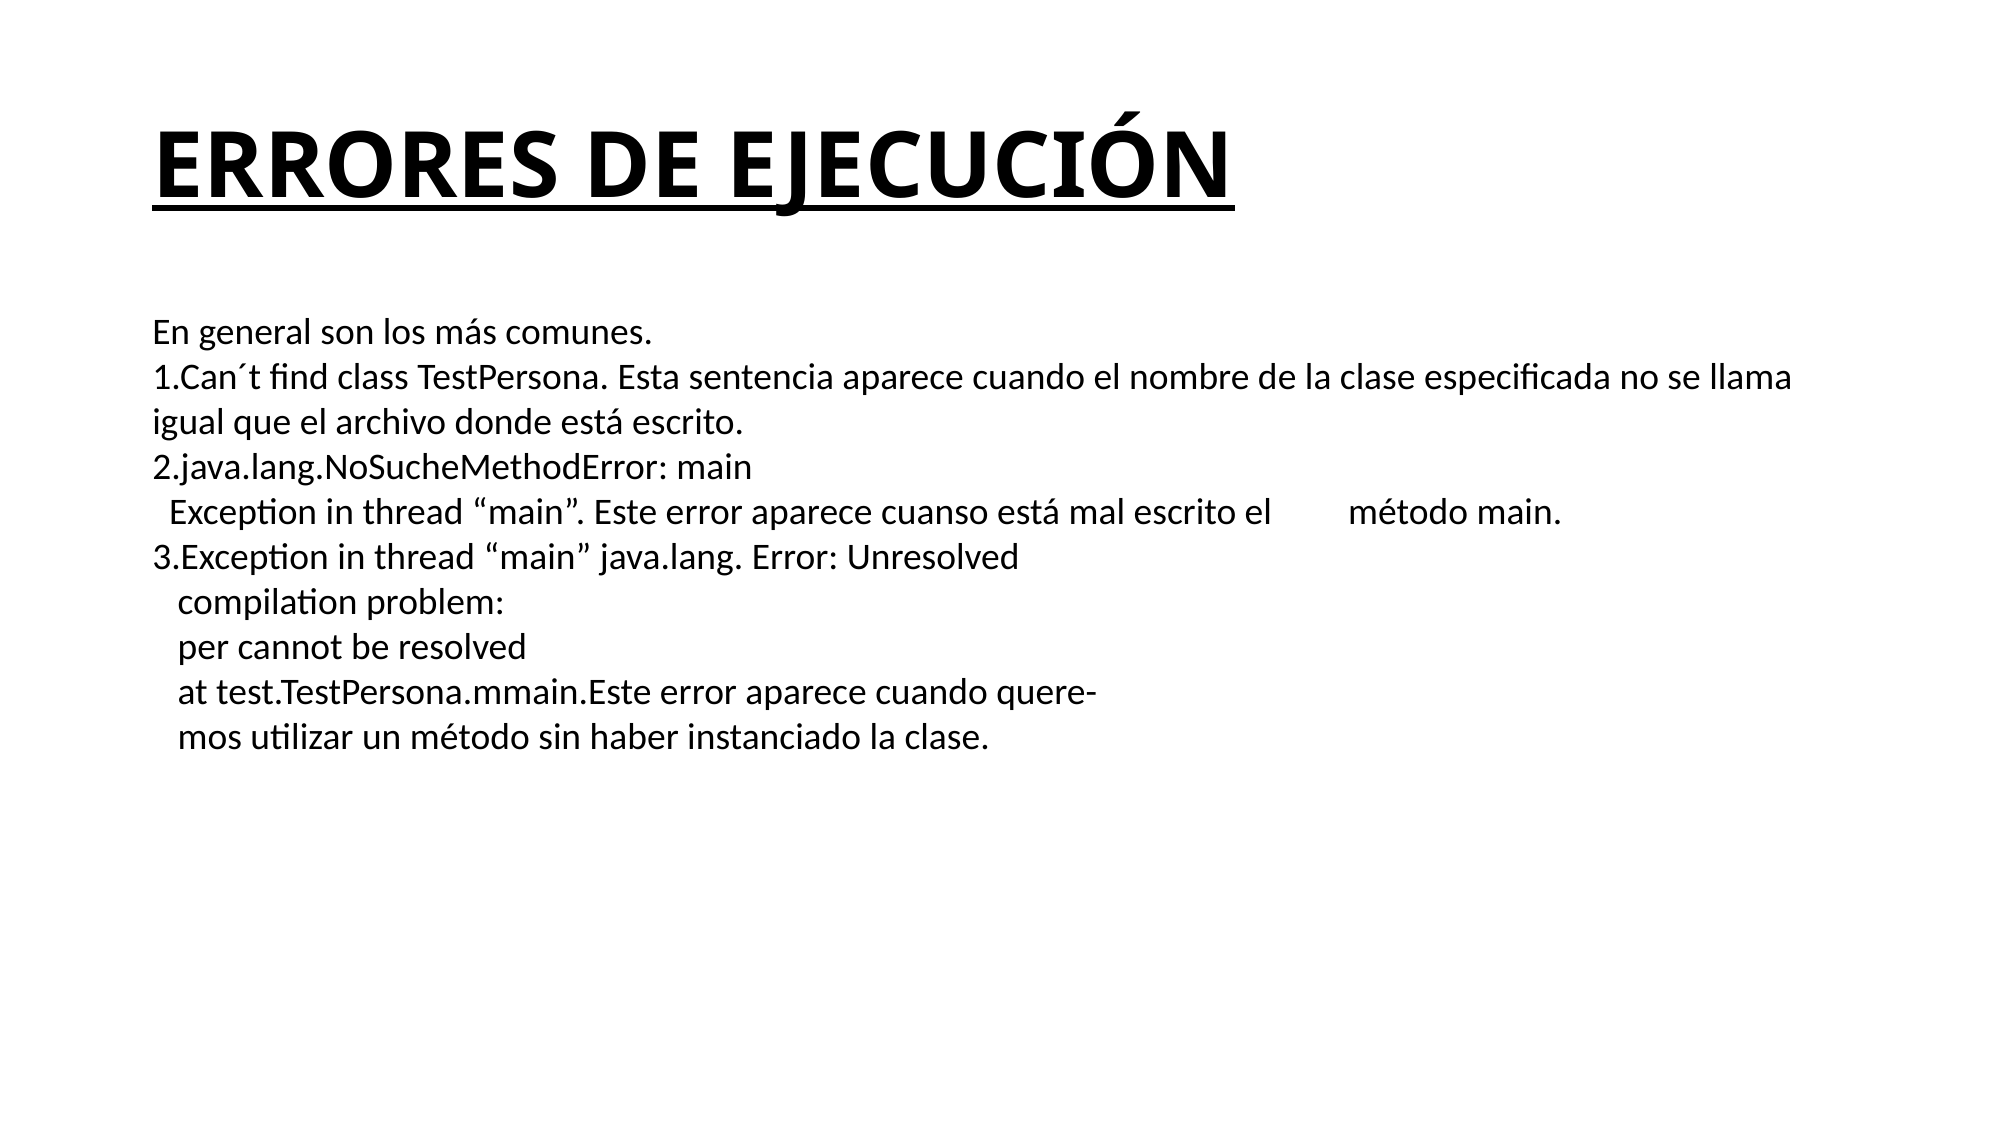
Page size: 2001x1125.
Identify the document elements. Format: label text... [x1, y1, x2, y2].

text_box En general son los más comunes. 1.Can´t find class TestPersona. Esta sentencia aparece cuando el nombre de la clase especificada no se llama igual que el archivo donde está escrito. 2.java.lang.NoSucheMethodError: main Exception in thread “main”. Este error aparece cuanso está mal escrito el método main. 3.Exception in thread “main” java.lang. Error: Unresolved compilation problem: per cannot be resolved at test.TestPersona.mmain.Este error aparece cuando quere- mos utilizar un método sin haber instanciado la clase. [137, 299, 1862, 1013]
text_box ERRORES DE EJECUCIÓN [137, 59, 1862, 277]
